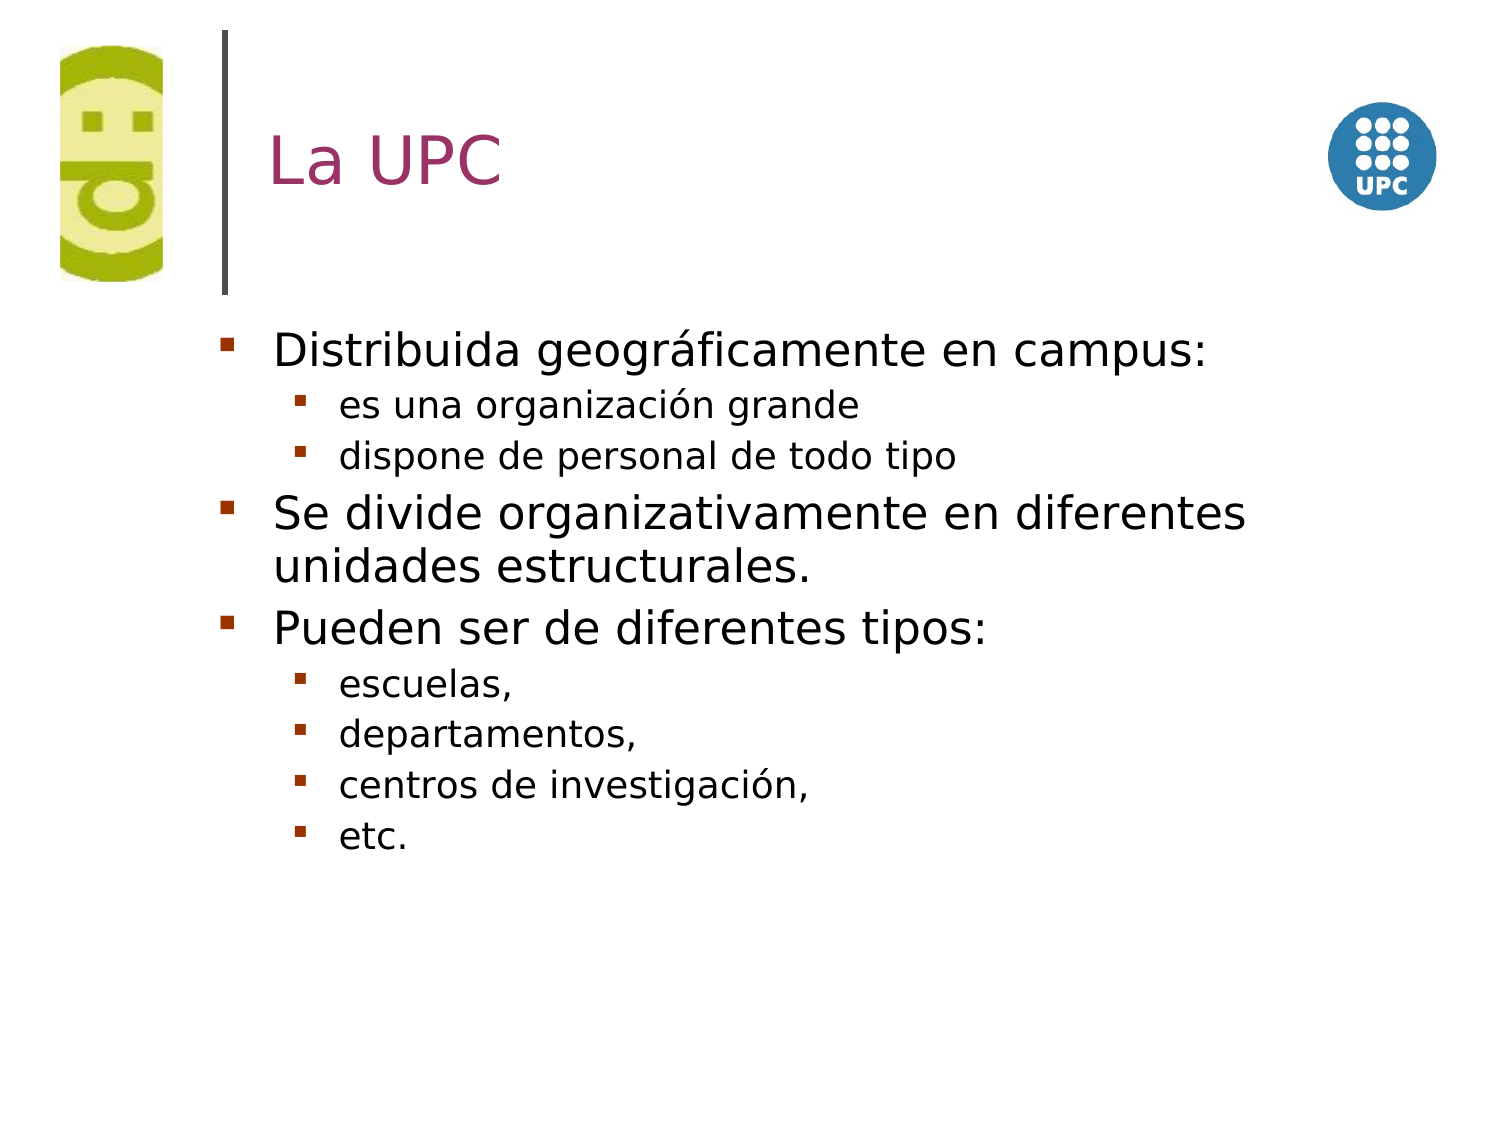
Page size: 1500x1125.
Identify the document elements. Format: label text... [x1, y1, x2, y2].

list Distribuida geográficamente en campus: es una organización grande dispone de personal de todo tipo Se divide organizativamente en diferentes unidades estructurales. Pueden ser de diferentes tipos: escuelas, departamentos, centros de investigación, etc. [202, 316, 1329, 1000]
title La UPC [252, 67, 1329, 256]
picture [61, 47, 162, 281]
picture [1329, 96, 1442, 216]
